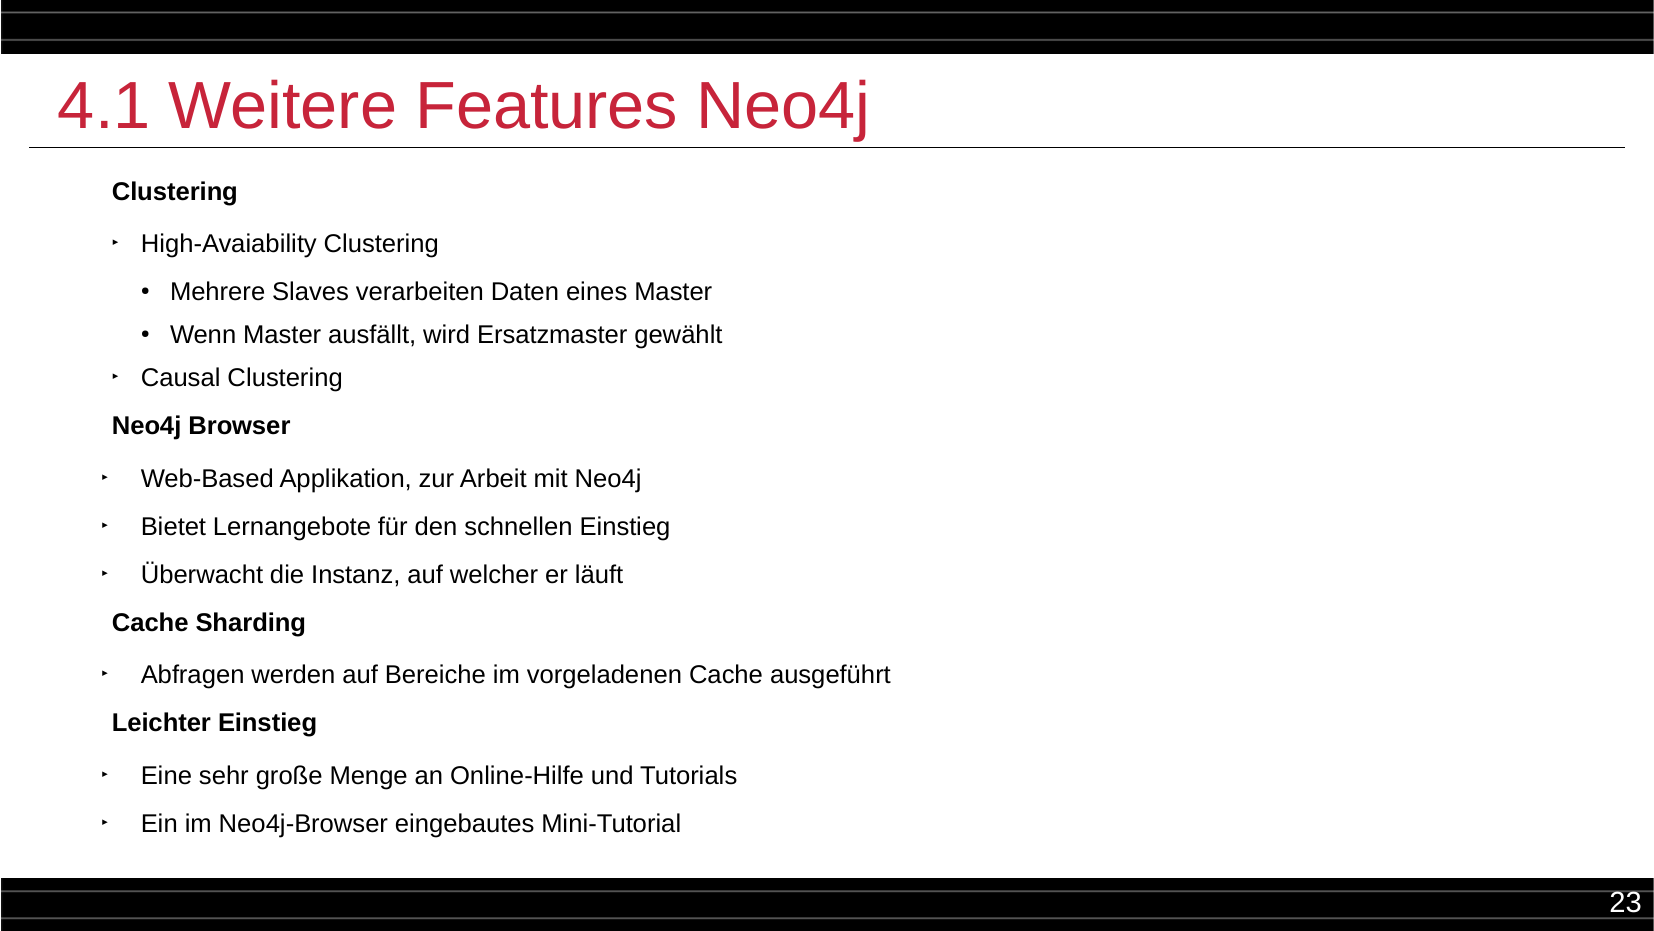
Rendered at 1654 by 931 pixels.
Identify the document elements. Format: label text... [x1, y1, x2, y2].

list Clustering High-Avaiability Clustering Mehrere Slaves verarbeiten Daten eines Master Wenn Master ausfällt, wird Ersatzmaster gewählt Causal Clustering Neo4j Browser Web-Based Applikation, zur Arbeit mit Neo4j Bietet Lernangebote für den schnellen Einstieg Überwacht die Instanz, auf welcher er läuft Cache Sharding Abfragen werden auf Bereiche im vorgeladenen Cache ausgeführt Leichter Einstieg Eine sehr große Menge an Online-Hilfe und Tutorials Ein im Neo4j-Browser eingebautes Mini-Tutorial [82, 177, 1571, 845]
picture [1, 0, 1654, 54]
picture [1, 878, 1654, 931]
title 4.1 Weitere Features Neo4j [57, 63, 1547, 147]
